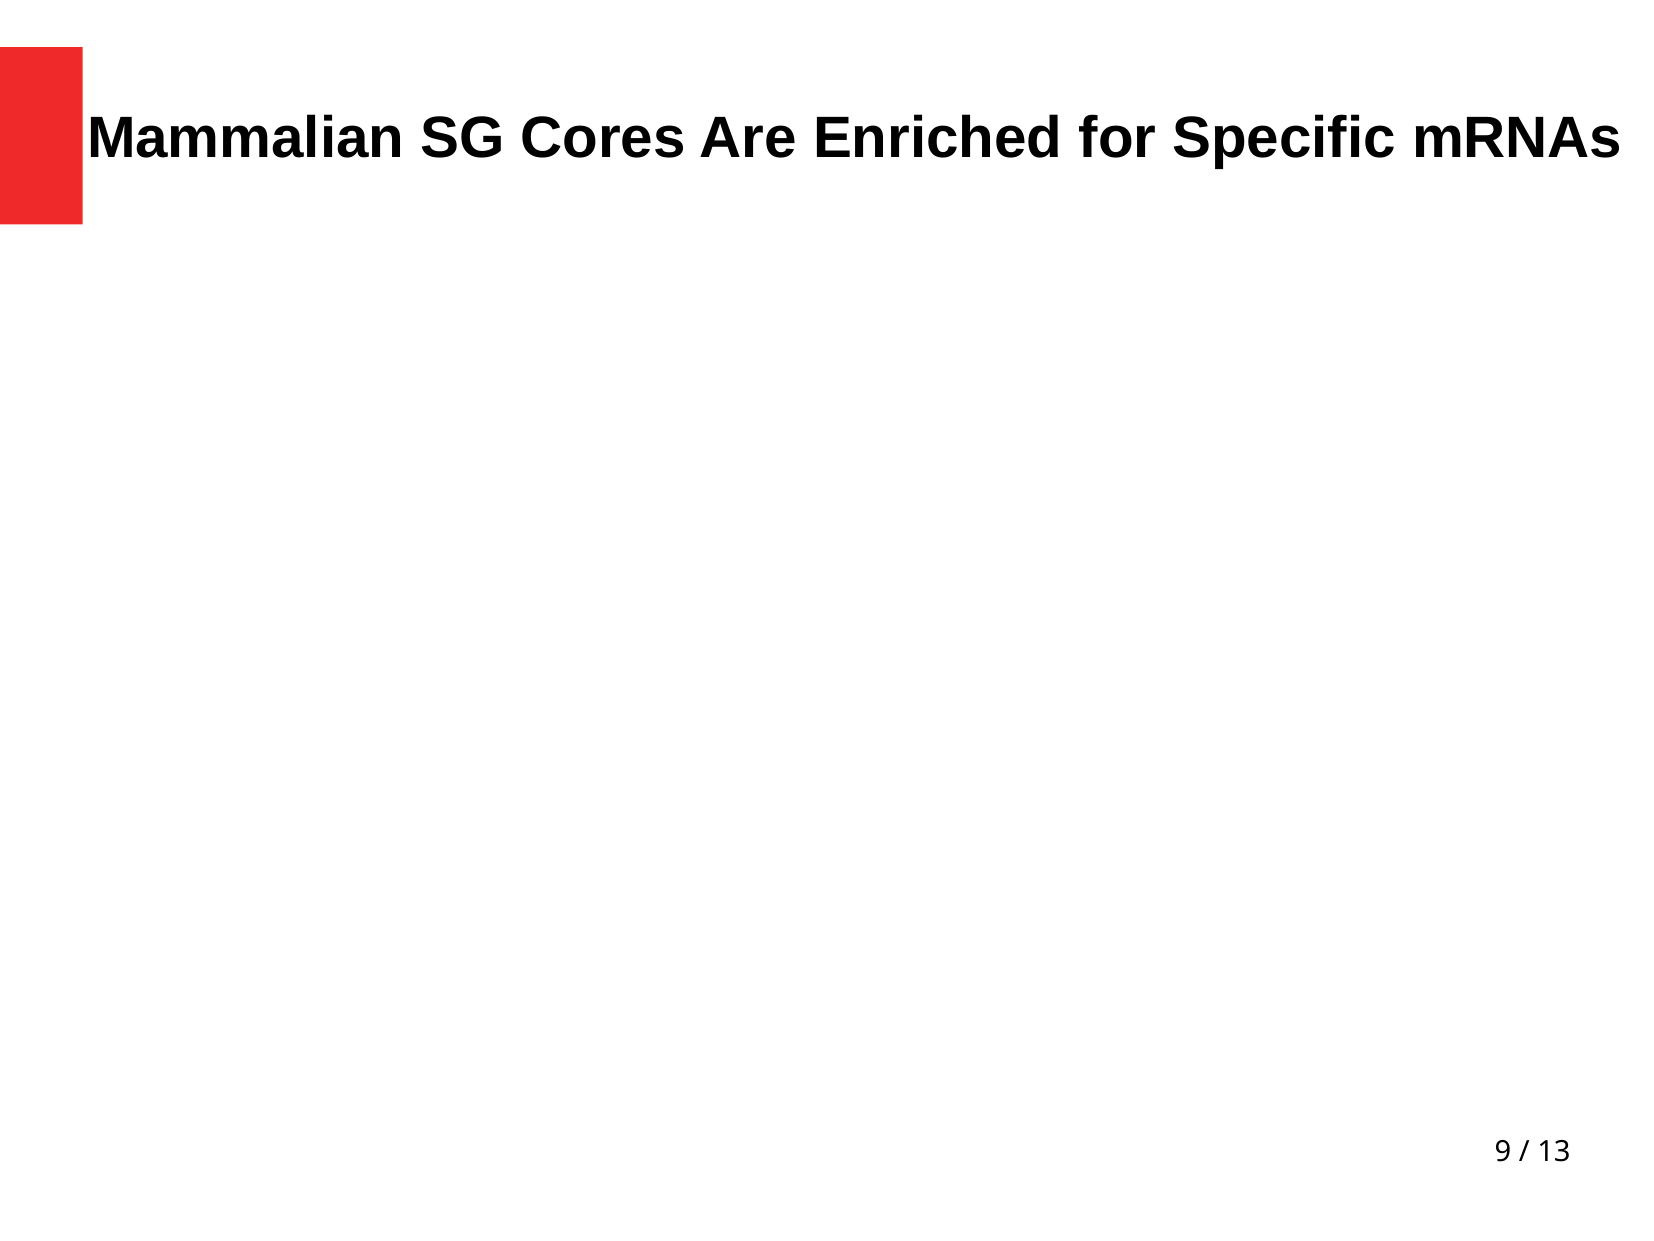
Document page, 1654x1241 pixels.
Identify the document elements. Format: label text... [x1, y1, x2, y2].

text_box Mammalian SG Cores Are Enriched for Specific mRNAs [72, 96, 1651, 196]
